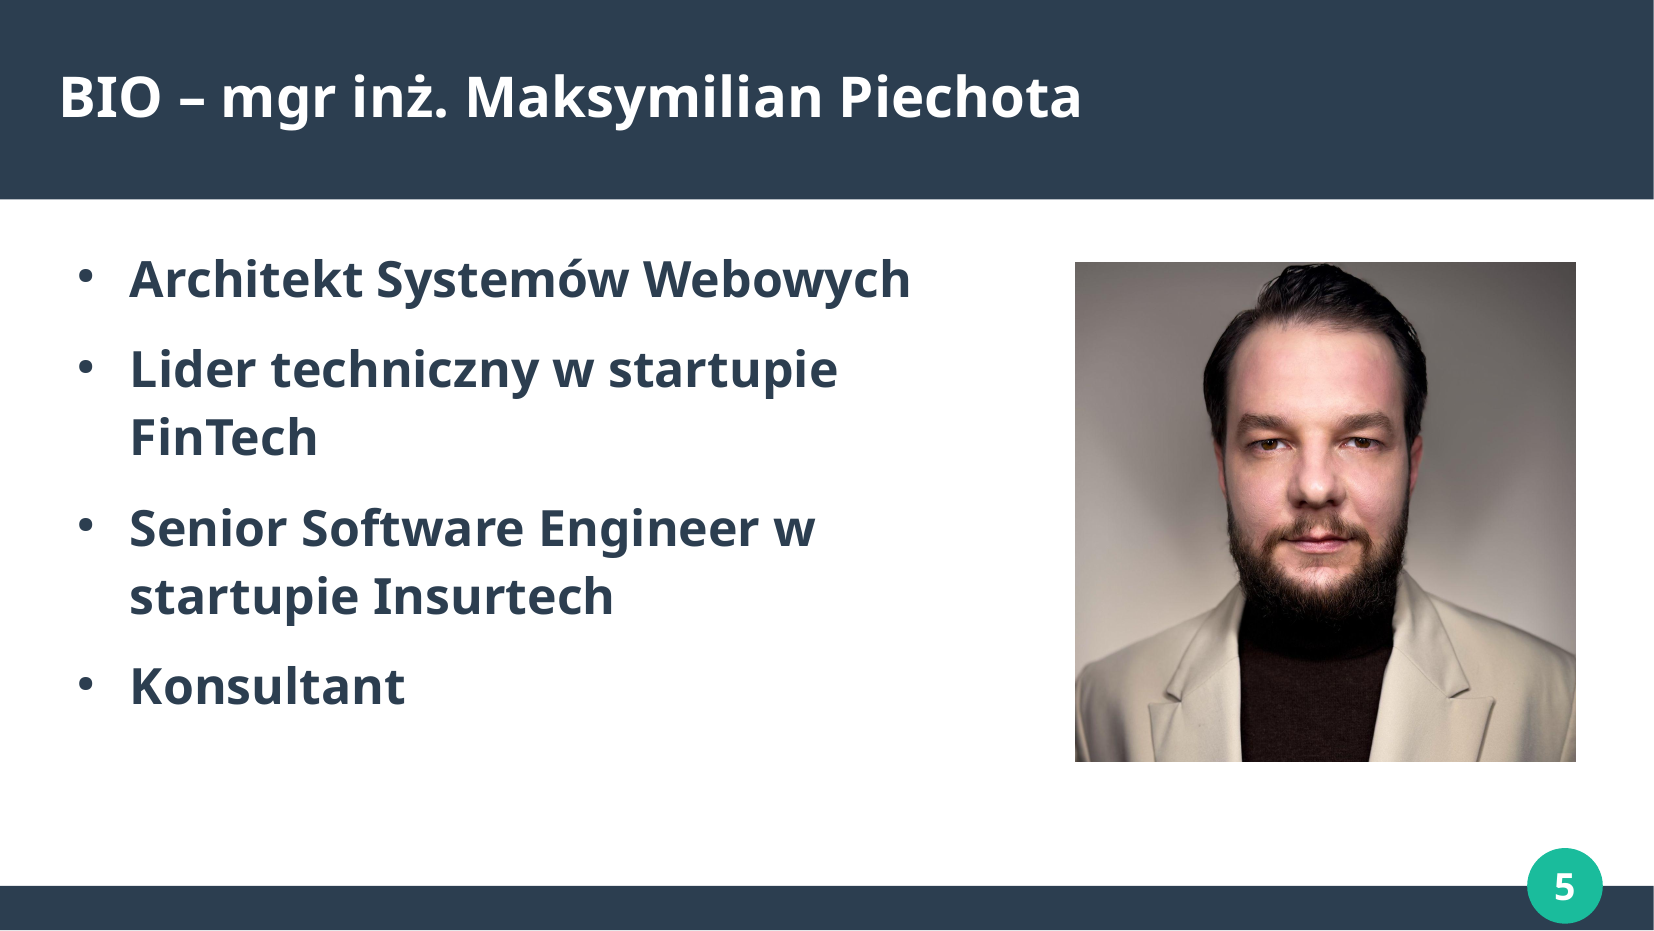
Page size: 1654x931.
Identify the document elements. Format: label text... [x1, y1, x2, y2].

list Architekt Systemów Webowych Lider techniczny w startupie FinTech Senior Software Engineer w startupie Insurtech Konsultant [59, 243, 1013, 864]
picture [1075, 262, 1576, 762]
title BIO – mgr inż. Maksymilian Piechota [59, 37, 1595, 156]
